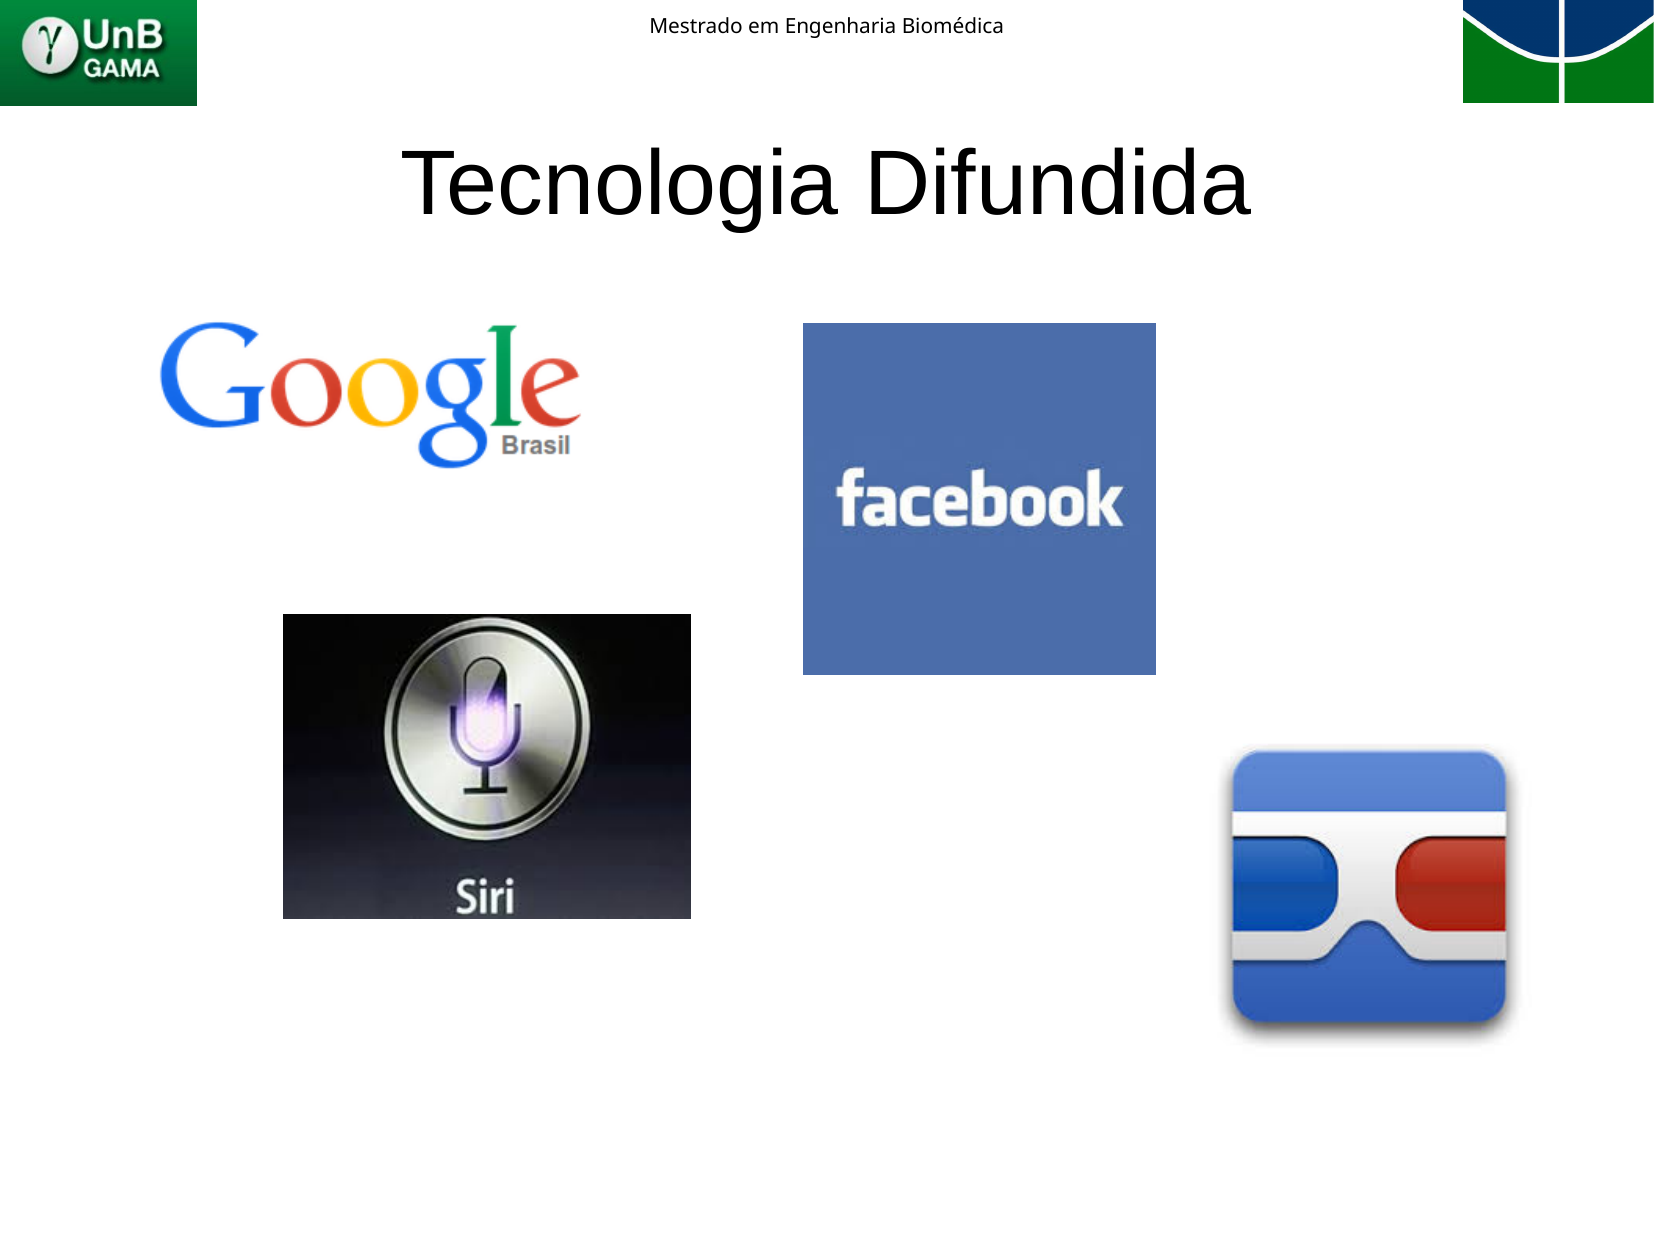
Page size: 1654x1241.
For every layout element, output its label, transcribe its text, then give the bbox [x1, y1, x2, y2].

picture [1463, 0, 1654, 94]
picture [90, 293, 653, 496]
picture [1193, 719, 1546, 1072]
picture [283, 614, 691, 919]
picture [803, 323, 1156, 676]
title Tecnologia Difundida [0, 94, 1654, 272]
picture [0, 0, 197, 94]
